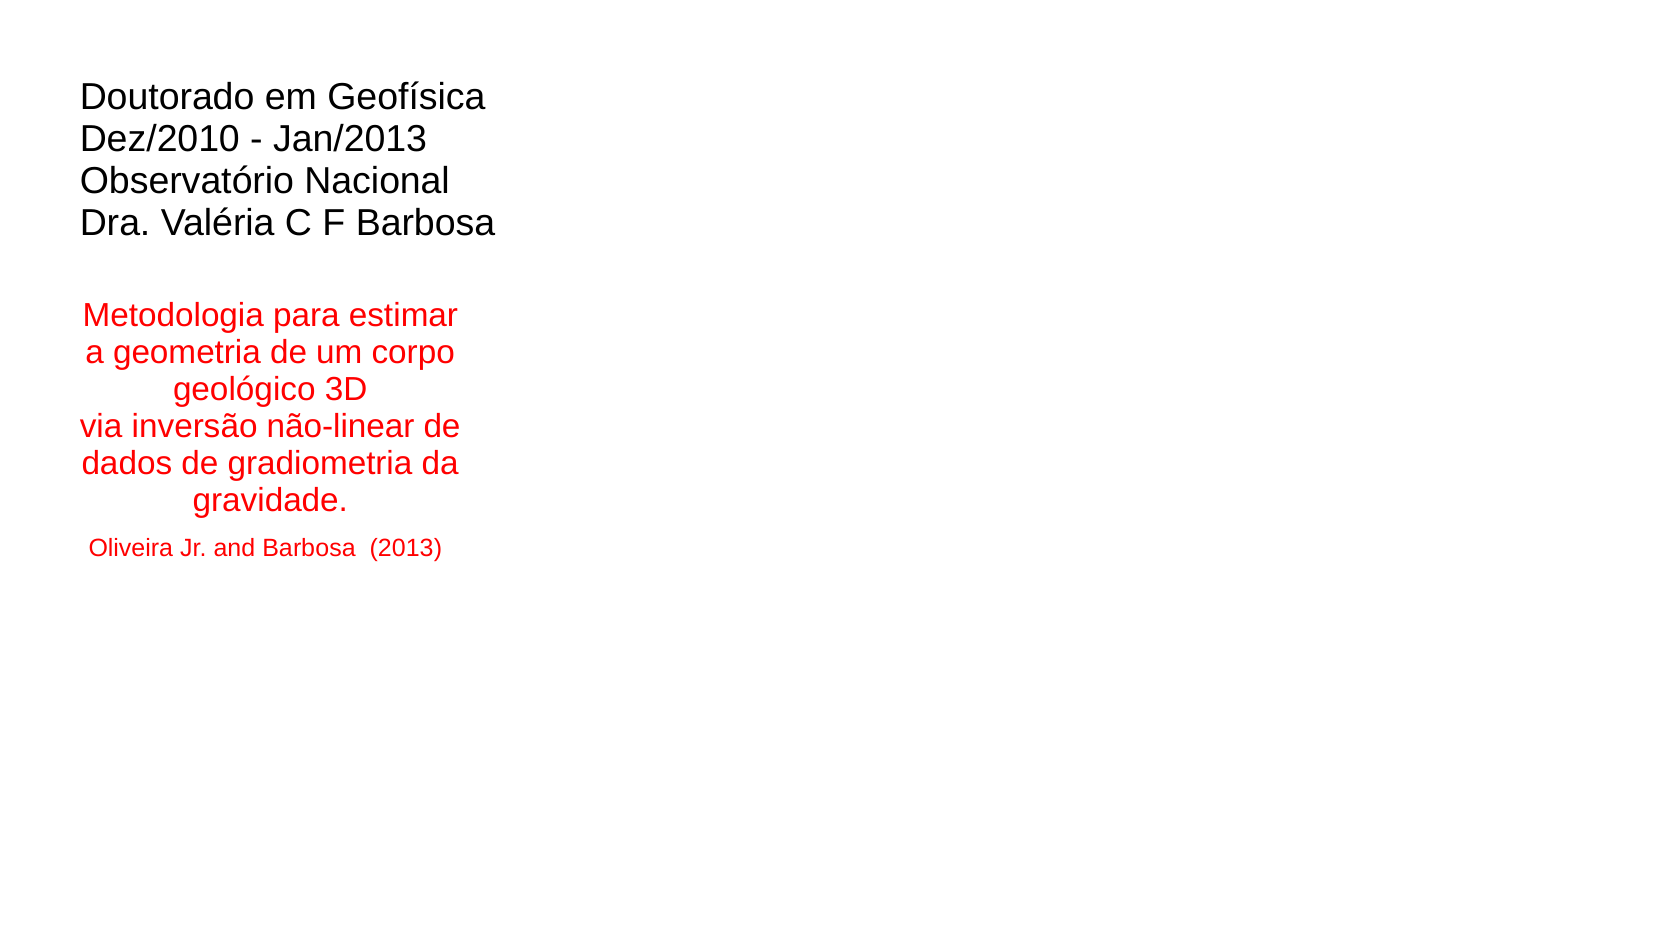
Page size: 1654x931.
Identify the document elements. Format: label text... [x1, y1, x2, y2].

text_box Metodologia para estimar a geometria de um corpo geológico 3D via inversão não-linear de dados de gradiometria da gravidade. [64, 289, 485, 526]
text_box Oliveira Jr. and Barbosa (2013) [41, 526, 491, 598]
text_box Doutorado em Geofísica Dez/2010 - Jan/2013 Observatório Nacional Dra. Valéria C F Barbosa [64, 67, 559, 251]
